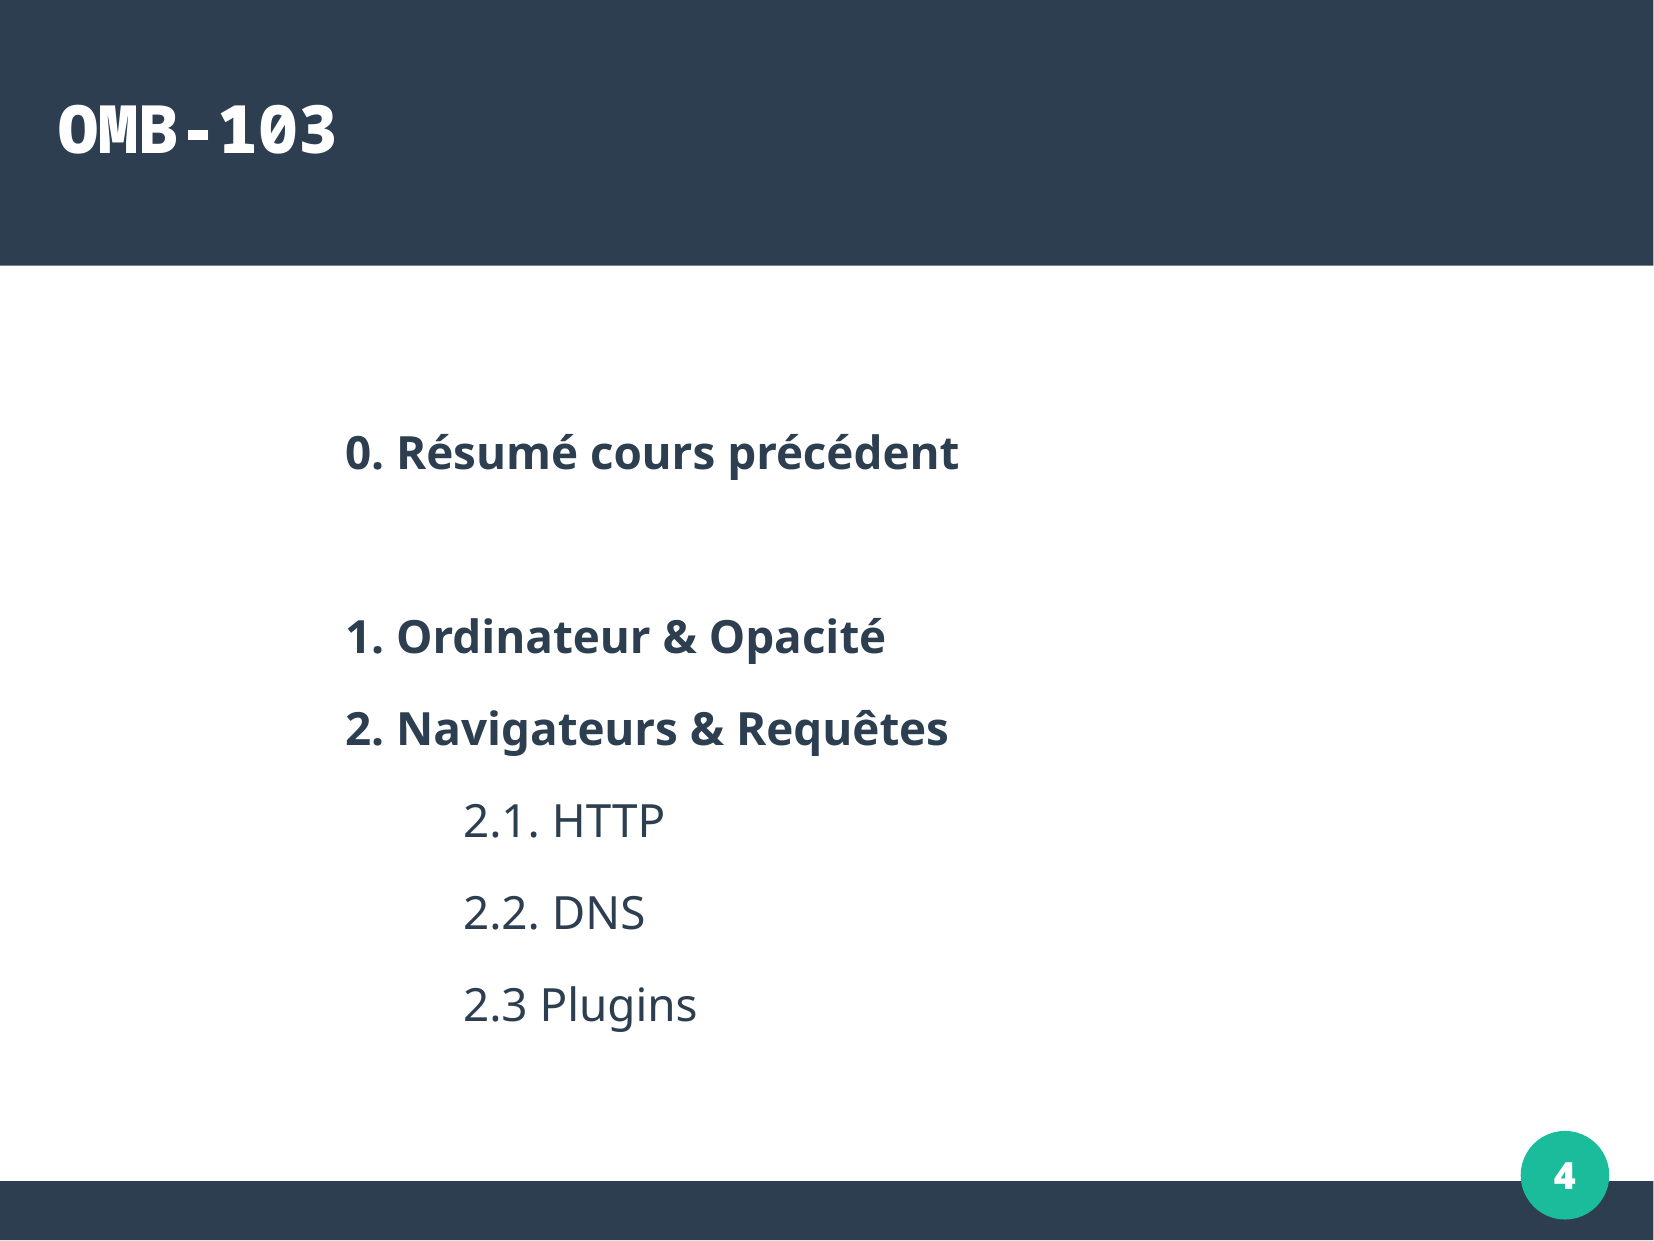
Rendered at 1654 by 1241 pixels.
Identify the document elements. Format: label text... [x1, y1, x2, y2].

title OMB-103 [59, 49, 1595, 207]
list 0. Résumé cours précédent 1. Ordinateur & Opacité 2. Navigateurs & Requêtes 2.1. HTTP 2.2. DNS 2.3 Plugins [345, 270, 1654, 1186]
